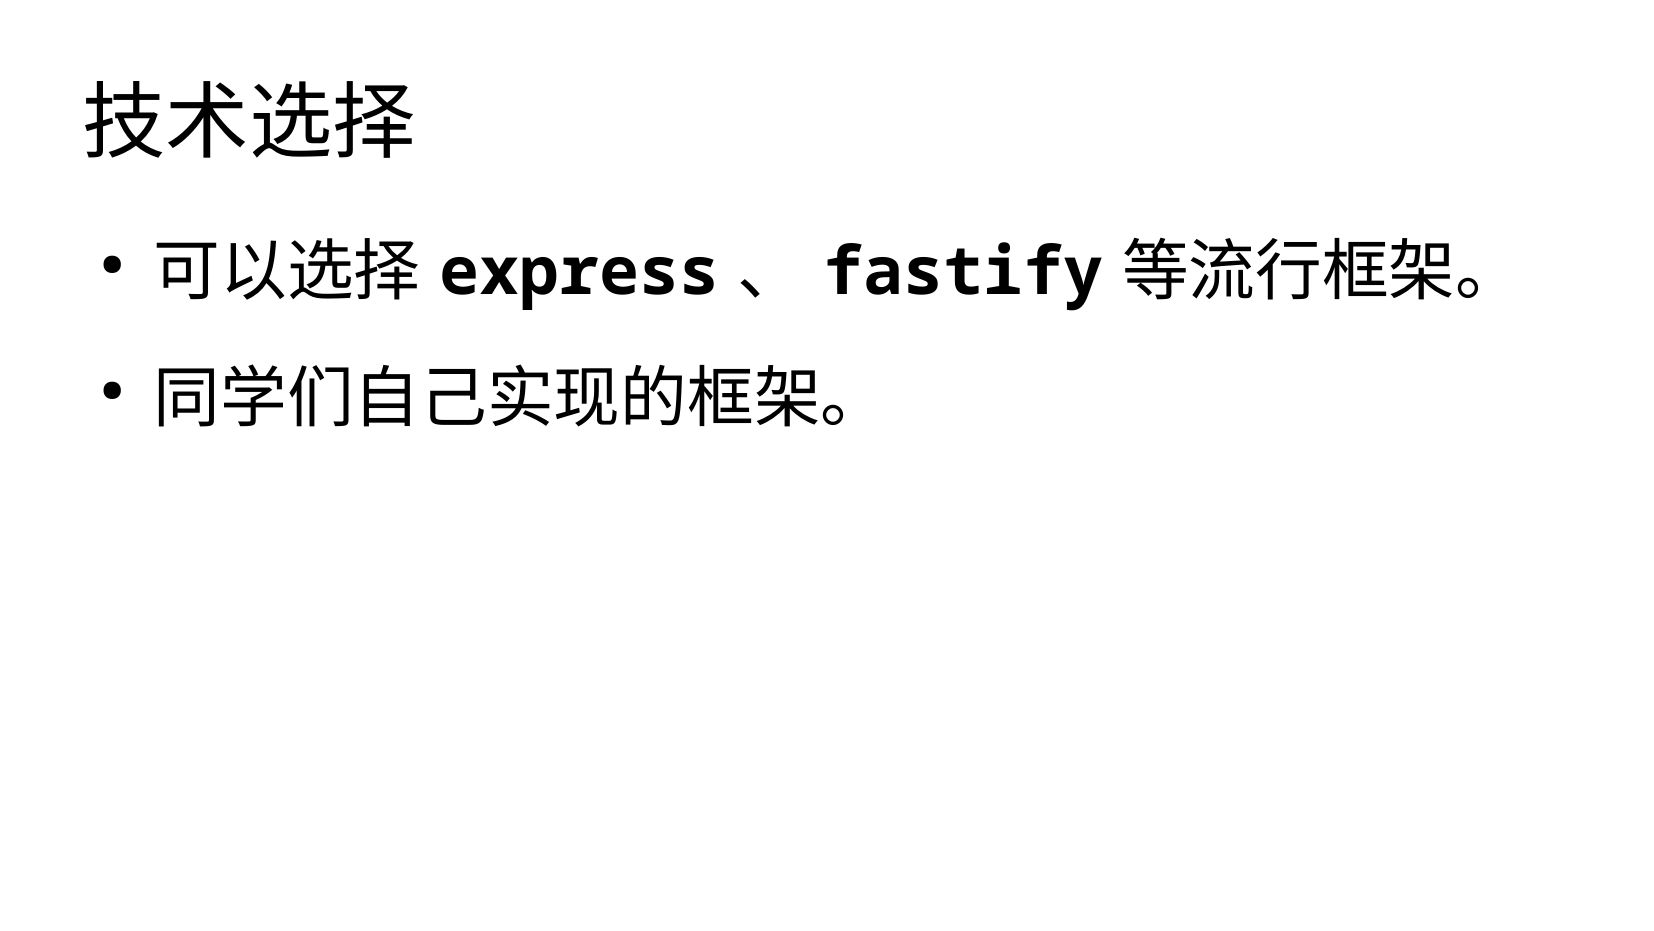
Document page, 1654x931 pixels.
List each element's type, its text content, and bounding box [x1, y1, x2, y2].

title 技术选择 [82, 37, 1571, 193]
list 可以选择express、fastify等流行框架。 同学们自己实现的框架。 [82, 217, 1571, 848]
